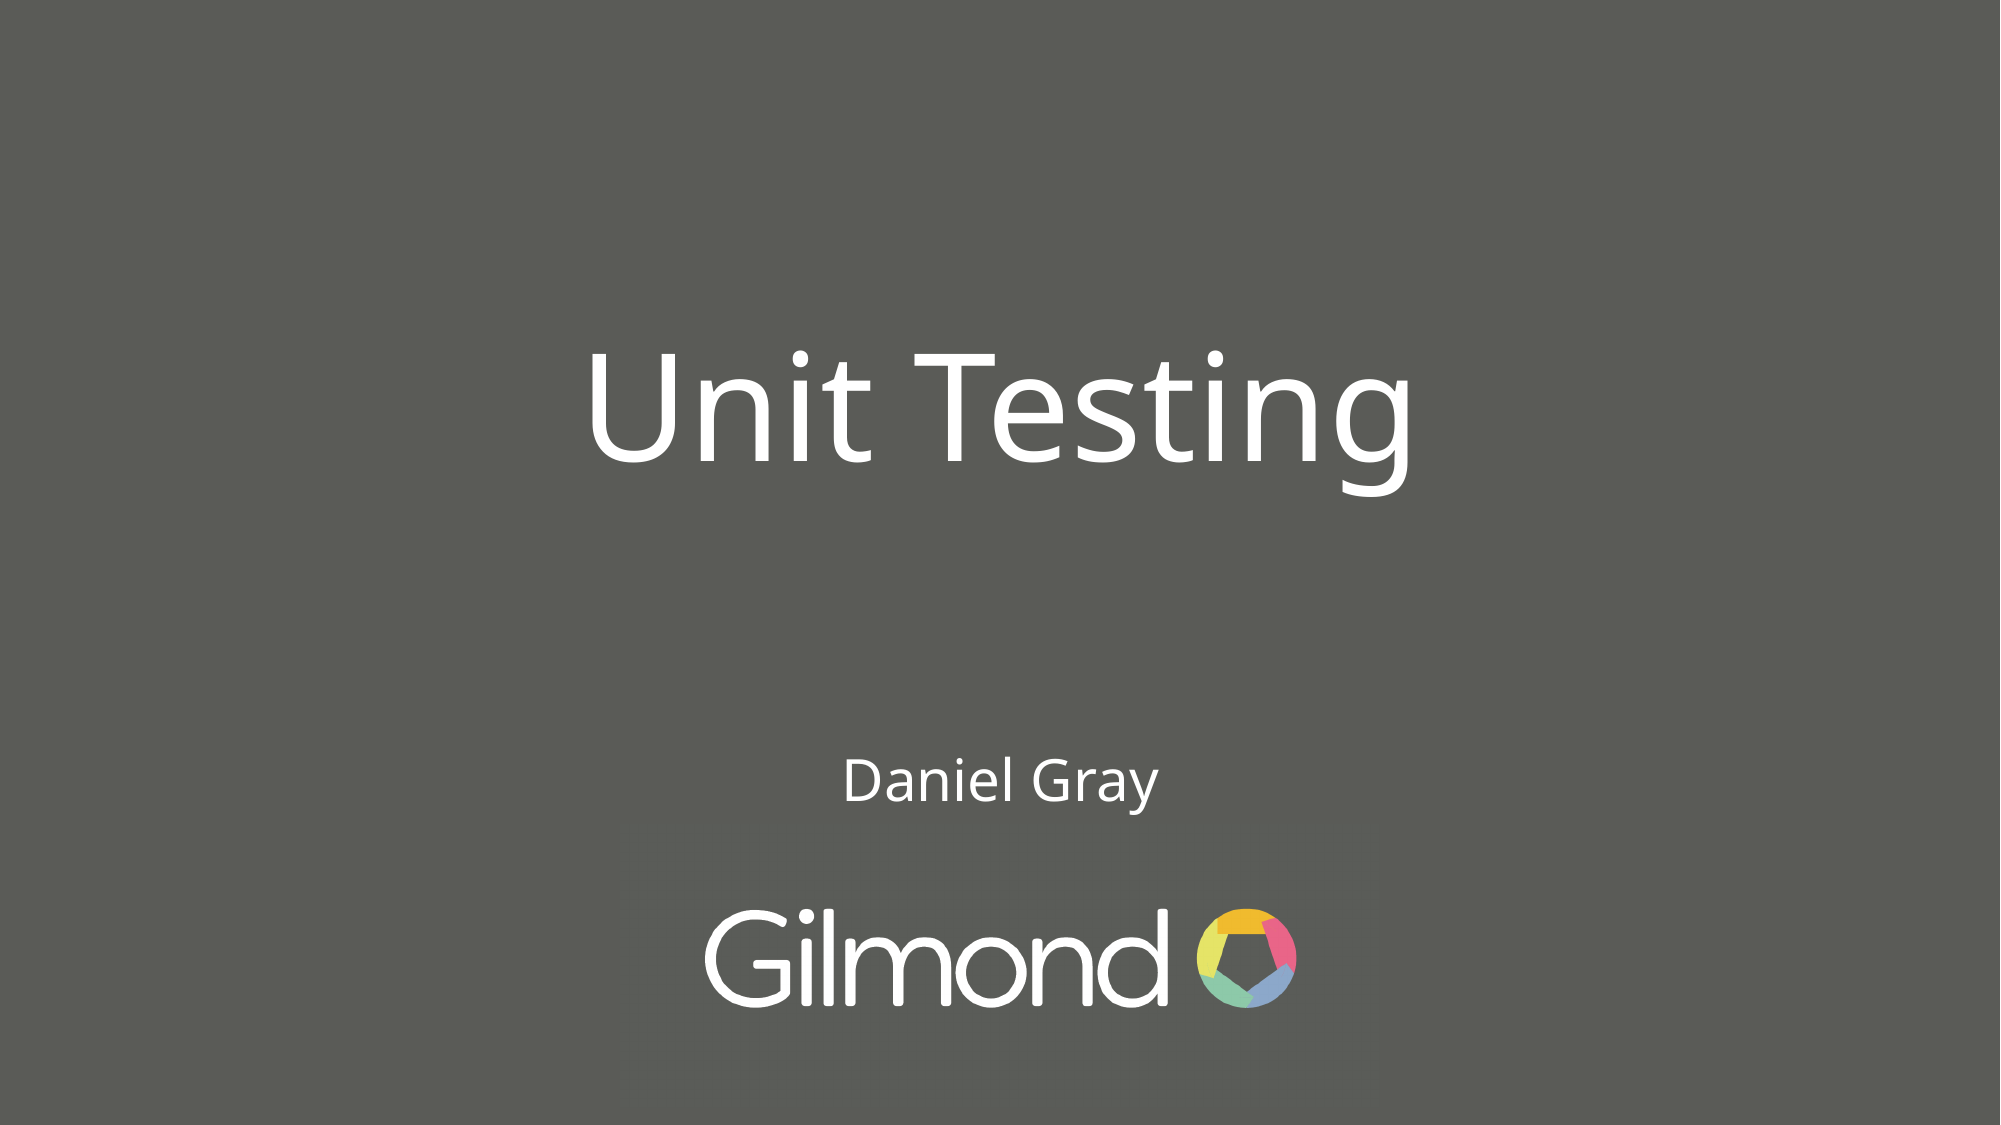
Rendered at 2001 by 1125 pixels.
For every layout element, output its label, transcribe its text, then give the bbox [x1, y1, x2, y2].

picture [620, 824, 1380, 1108]
subtitle Daniel Gray [249, 581, 1750, 985]
subtitle Unit Testing [249, 211, 1750, 581]
